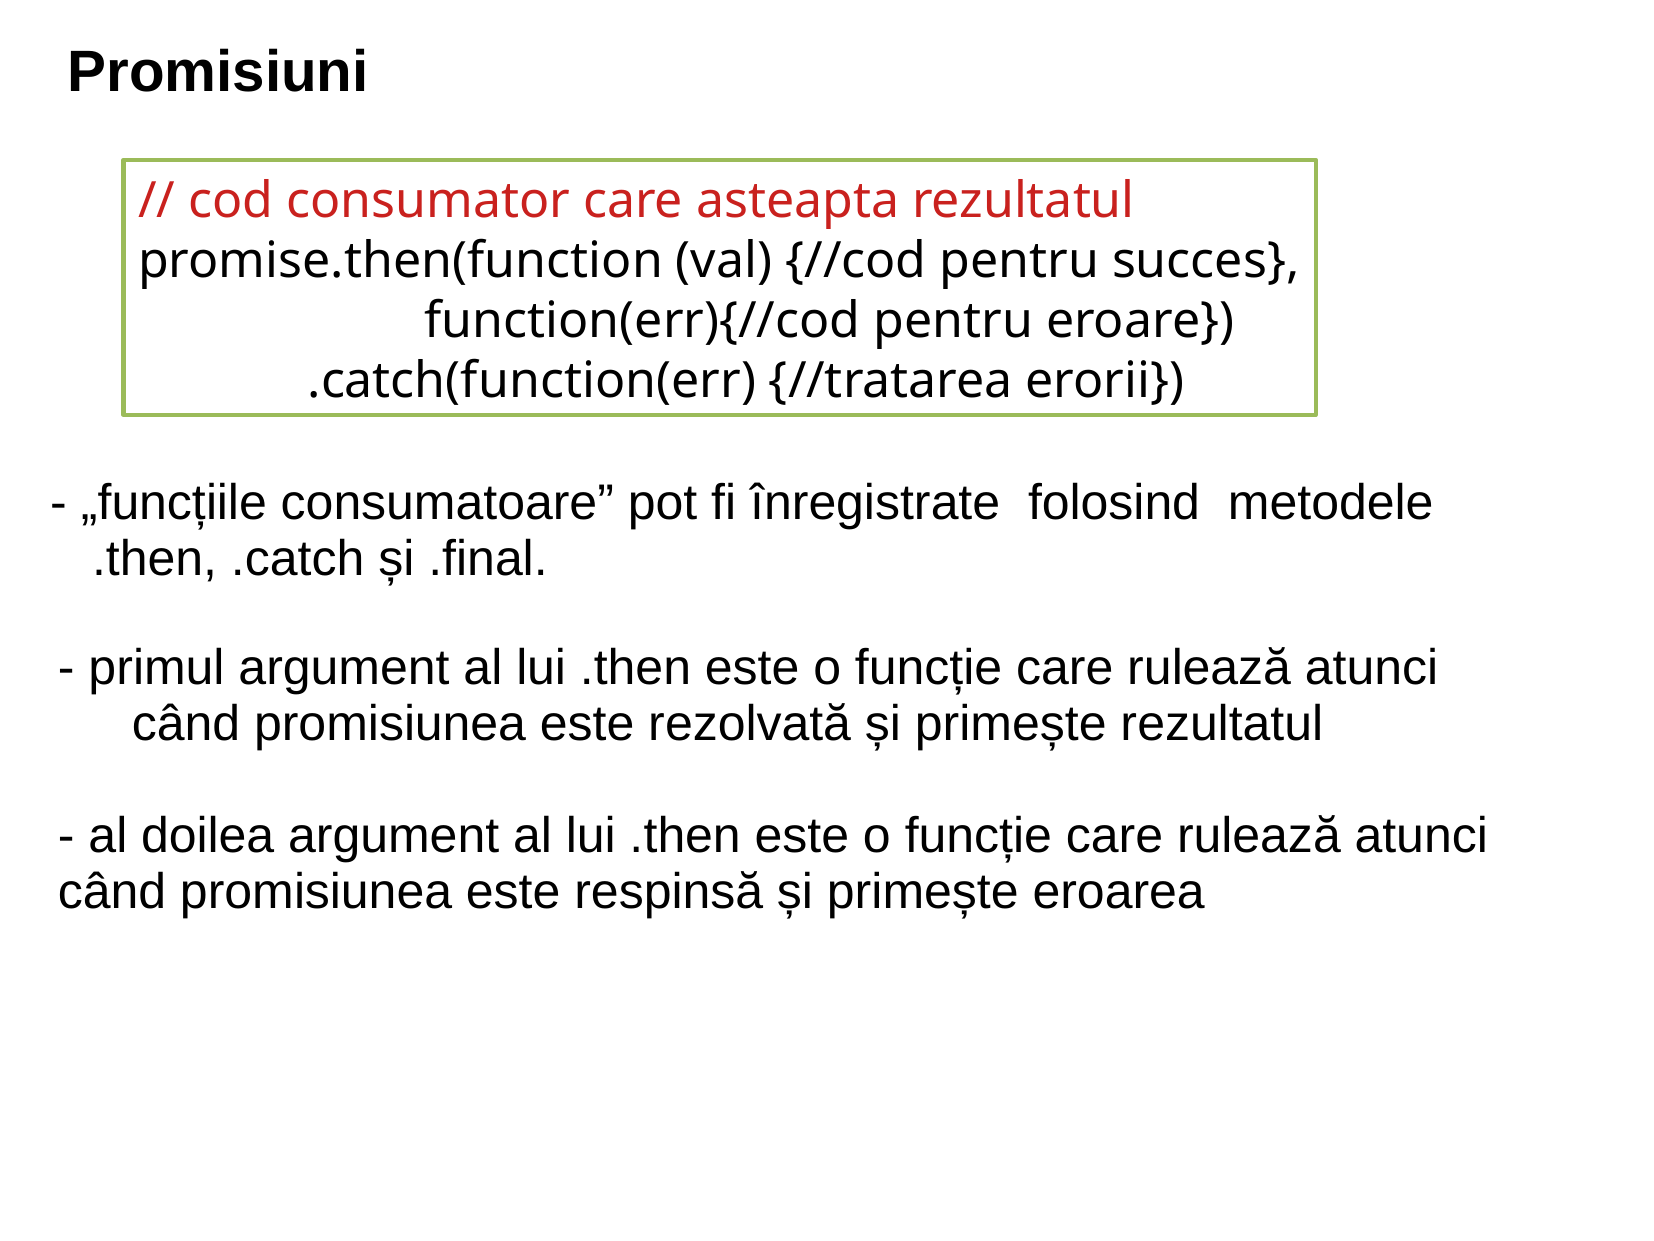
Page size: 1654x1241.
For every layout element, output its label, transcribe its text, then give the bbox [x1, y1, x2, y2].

text_box - „funcțiile consumatoare” pot fi înregistrate folosind metodele .then, .catch și .final. [35, 467, 1465, 817]
text_box Promisiuni [53, 31, 384, 112]
text_box - primul argument al lui .then este o funcție care rulează atunci când promisiunea este rezolvată și primește rezultatul - al doilea argument al lui .then este o funcție care rulează atunci când promisiunea este respinsă și primește eroarea [43, 632, 1511, 982]
text_box // cod consumator care asteapta rezultatul promise.then(function (val) {//cod pentru succes}, function(err){//cod pentru eroare}) .catch(function(err) {//tratarea erorii}) [123, 159, 1316, 415]
